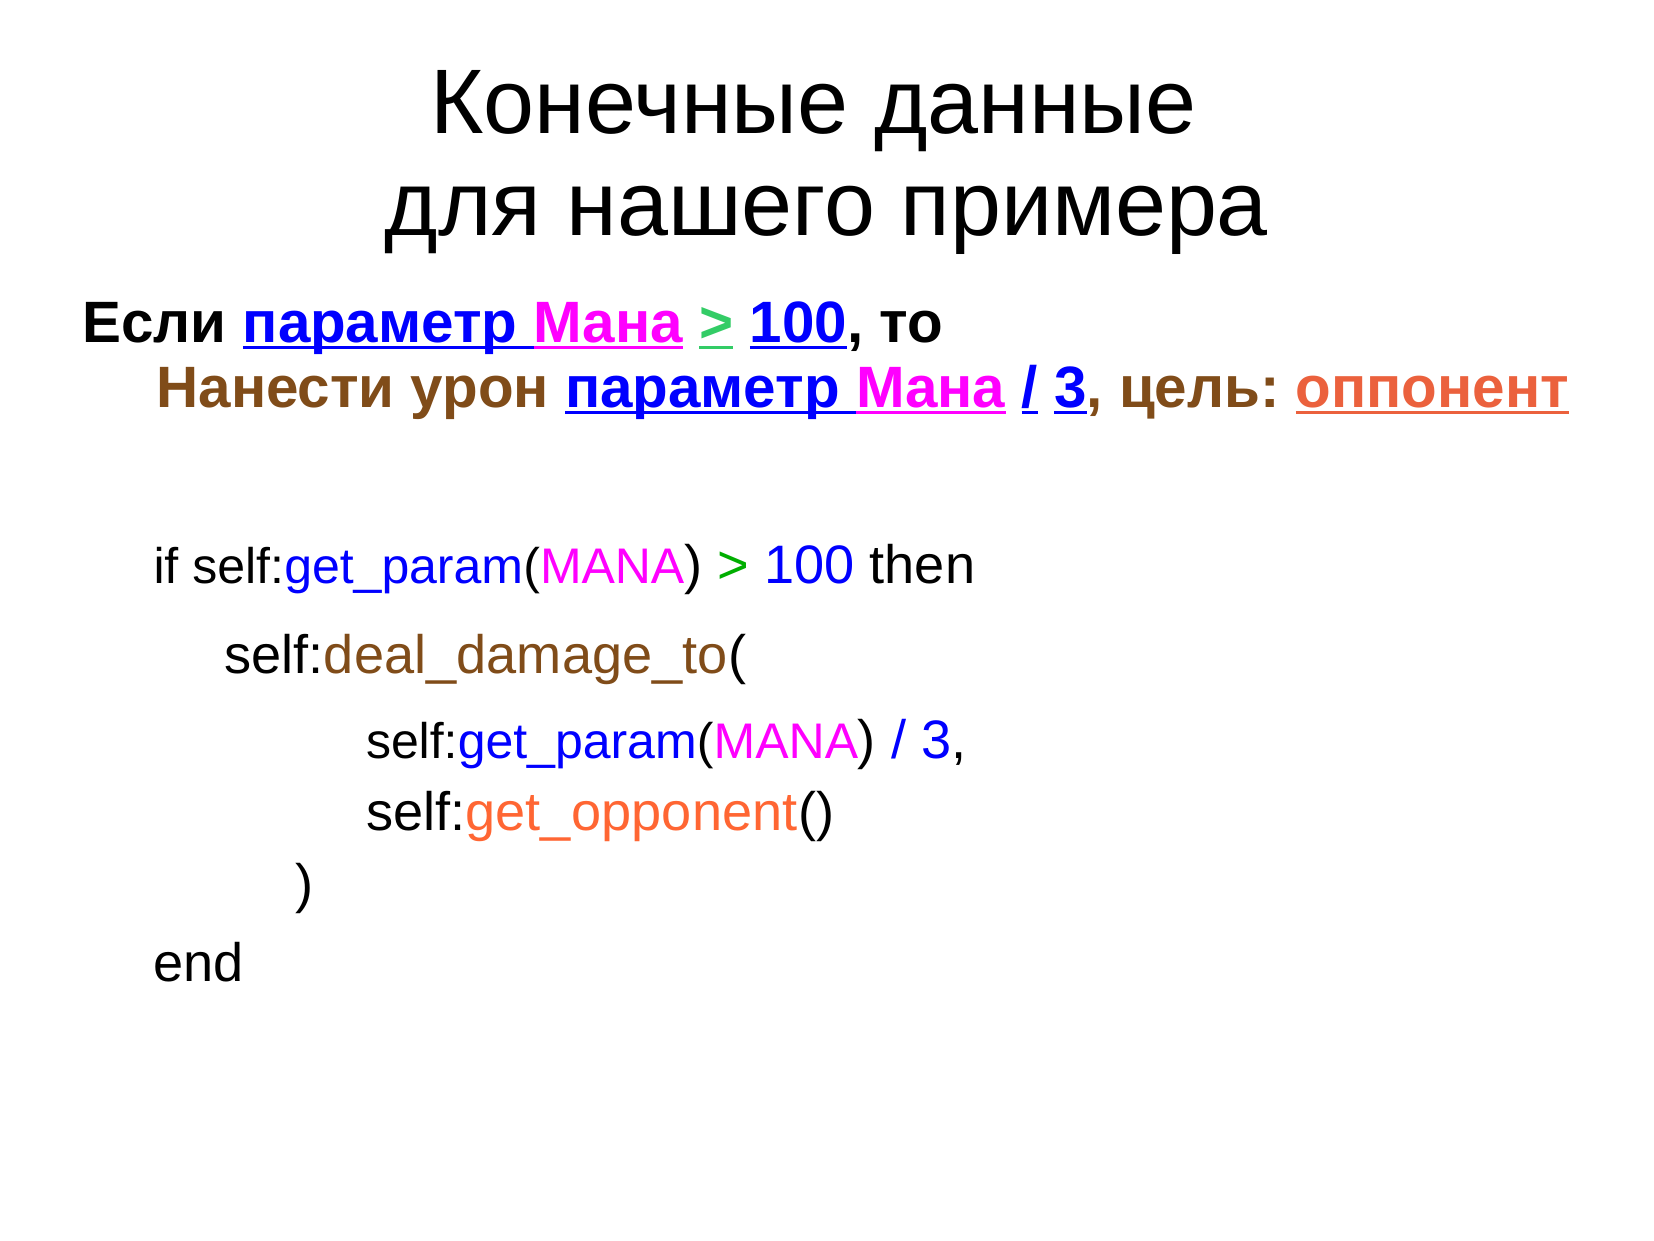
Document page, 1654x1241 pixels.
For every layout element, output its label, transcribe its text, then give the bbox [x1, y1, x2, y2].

list Если параметр Мана > 100, то Нанести урон параметр Мана / 3, цель: оппонент if self:get_param(MANA) > 100 then self:deal_damage_to( self:get_param(MANA) / 3, self:get_opponent() ) end [82, 290, 1571, 1109]
title Конечные данные для нашего примера [82, 49, 1571, 257]
